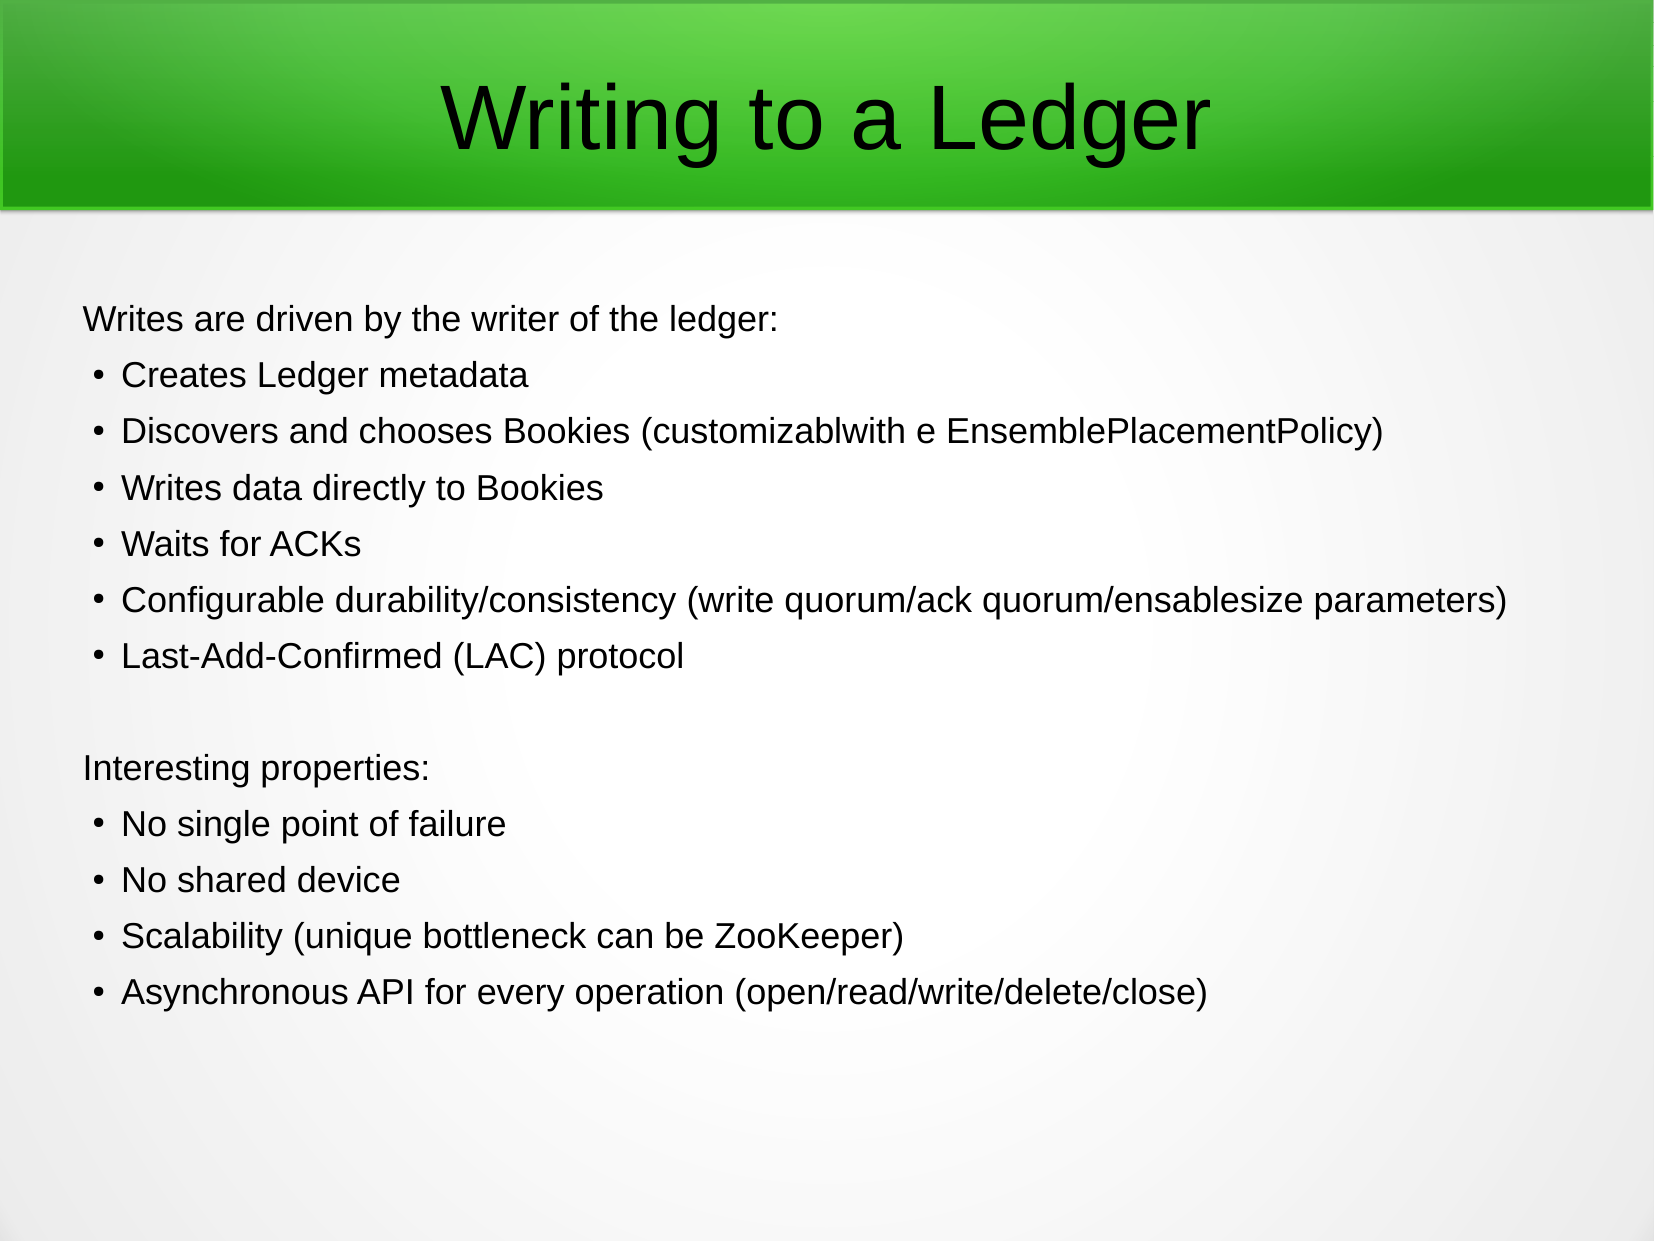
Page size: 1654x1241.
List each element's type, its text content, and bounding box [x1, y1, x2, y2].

list Writes are driven by the writer of the ledger: Creates Ledger metadata Discovers and chooses Bookies (customizablwith e EnsemblePlacementPolicy) Writes data directly to Bookies Waits for ACKs Configurable durability/consistency (write quorum/ack quorum/ensablesize parameters) Last-Add-Confirmed (LAC) protocol Interesting properties: No single point of failure No shared device Scalability (unique bottleneck can be ZooKeeper) Asynchronous API for every operation (open/read/write/delete/close) [82, 299, 1571, 1019]
title Writing to a Ledger [82, 47, 1571, 189]
